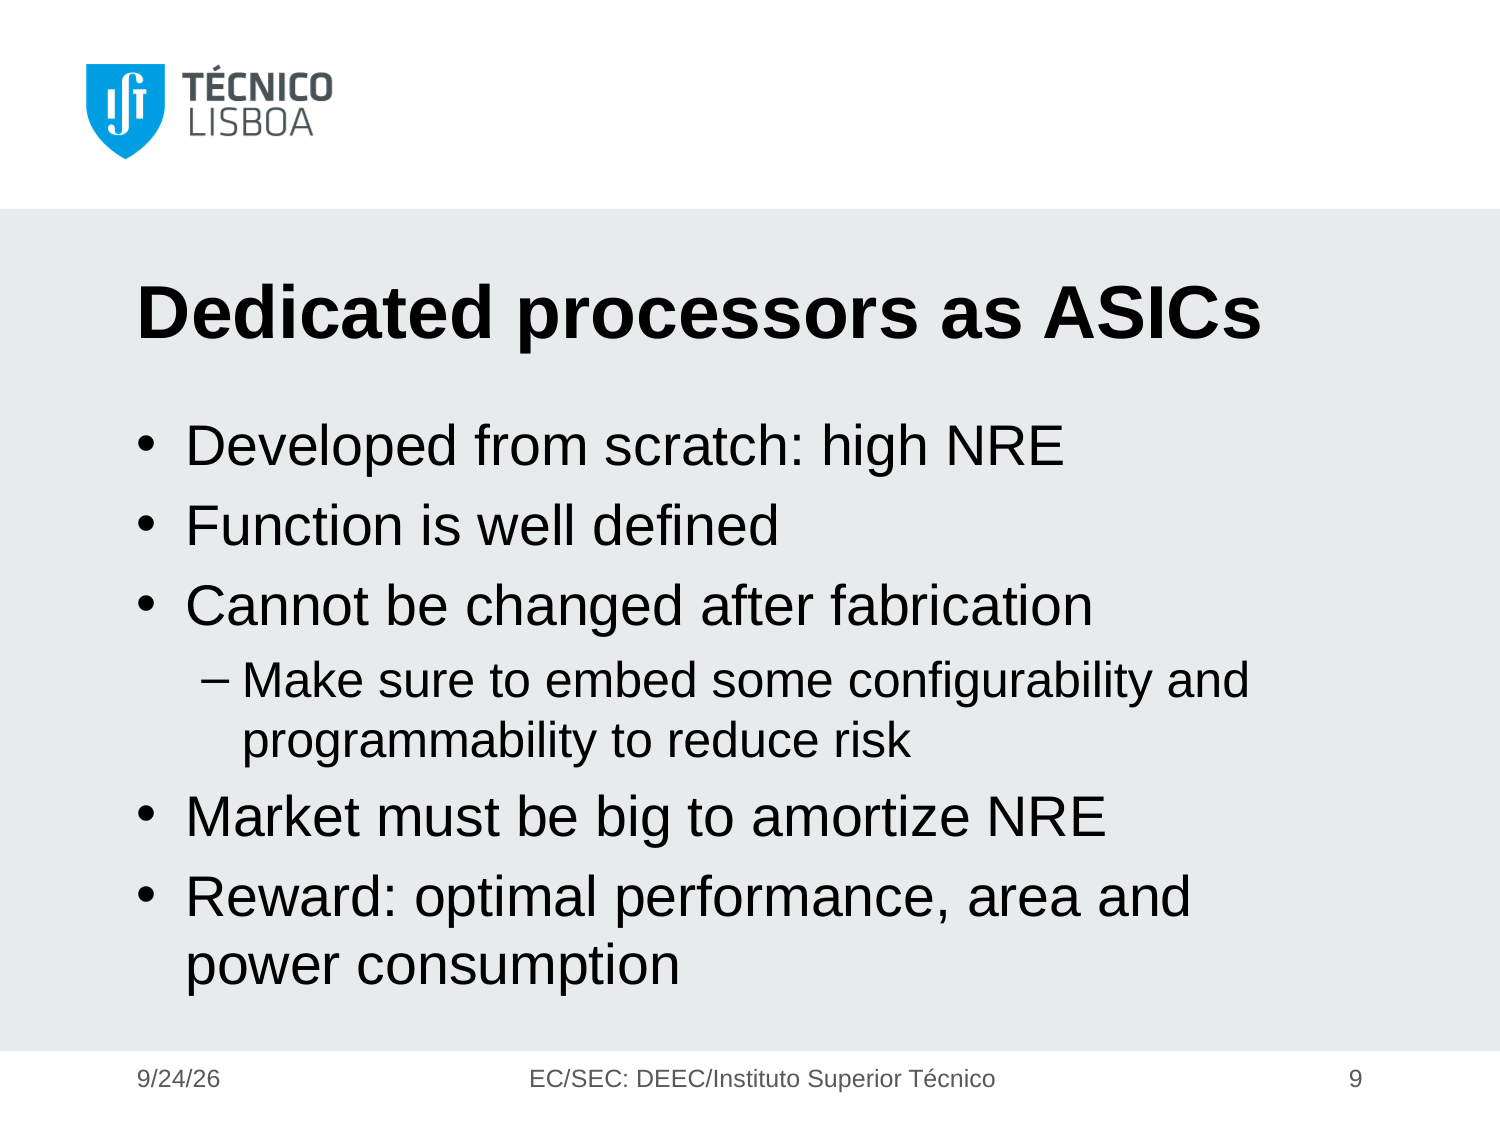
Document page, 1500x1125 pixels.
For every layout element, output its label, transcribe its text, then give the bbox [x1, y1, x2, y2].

list Developed from scratch: high NRE Function is well defined Cannot be changed after fabrication Make sure to embed some configurability and programmability to reduce risk Market must be big to amortize NRE Reward: optimal performance, area and power consumption [121, 400, 1378, 1005]
slide_number <number> [1077, 1052, 1378, 1103]
slide_number 10/8/18 [121, 1052, 425, 1103]
footer EC/SEC: DEEC/Instituto Superior Técnico [512, 1052, 1021, 1103]
title Dedicated processors as ASICs [121, 237, 1378, 381]
picture [0, 0, 1500, 1125]
